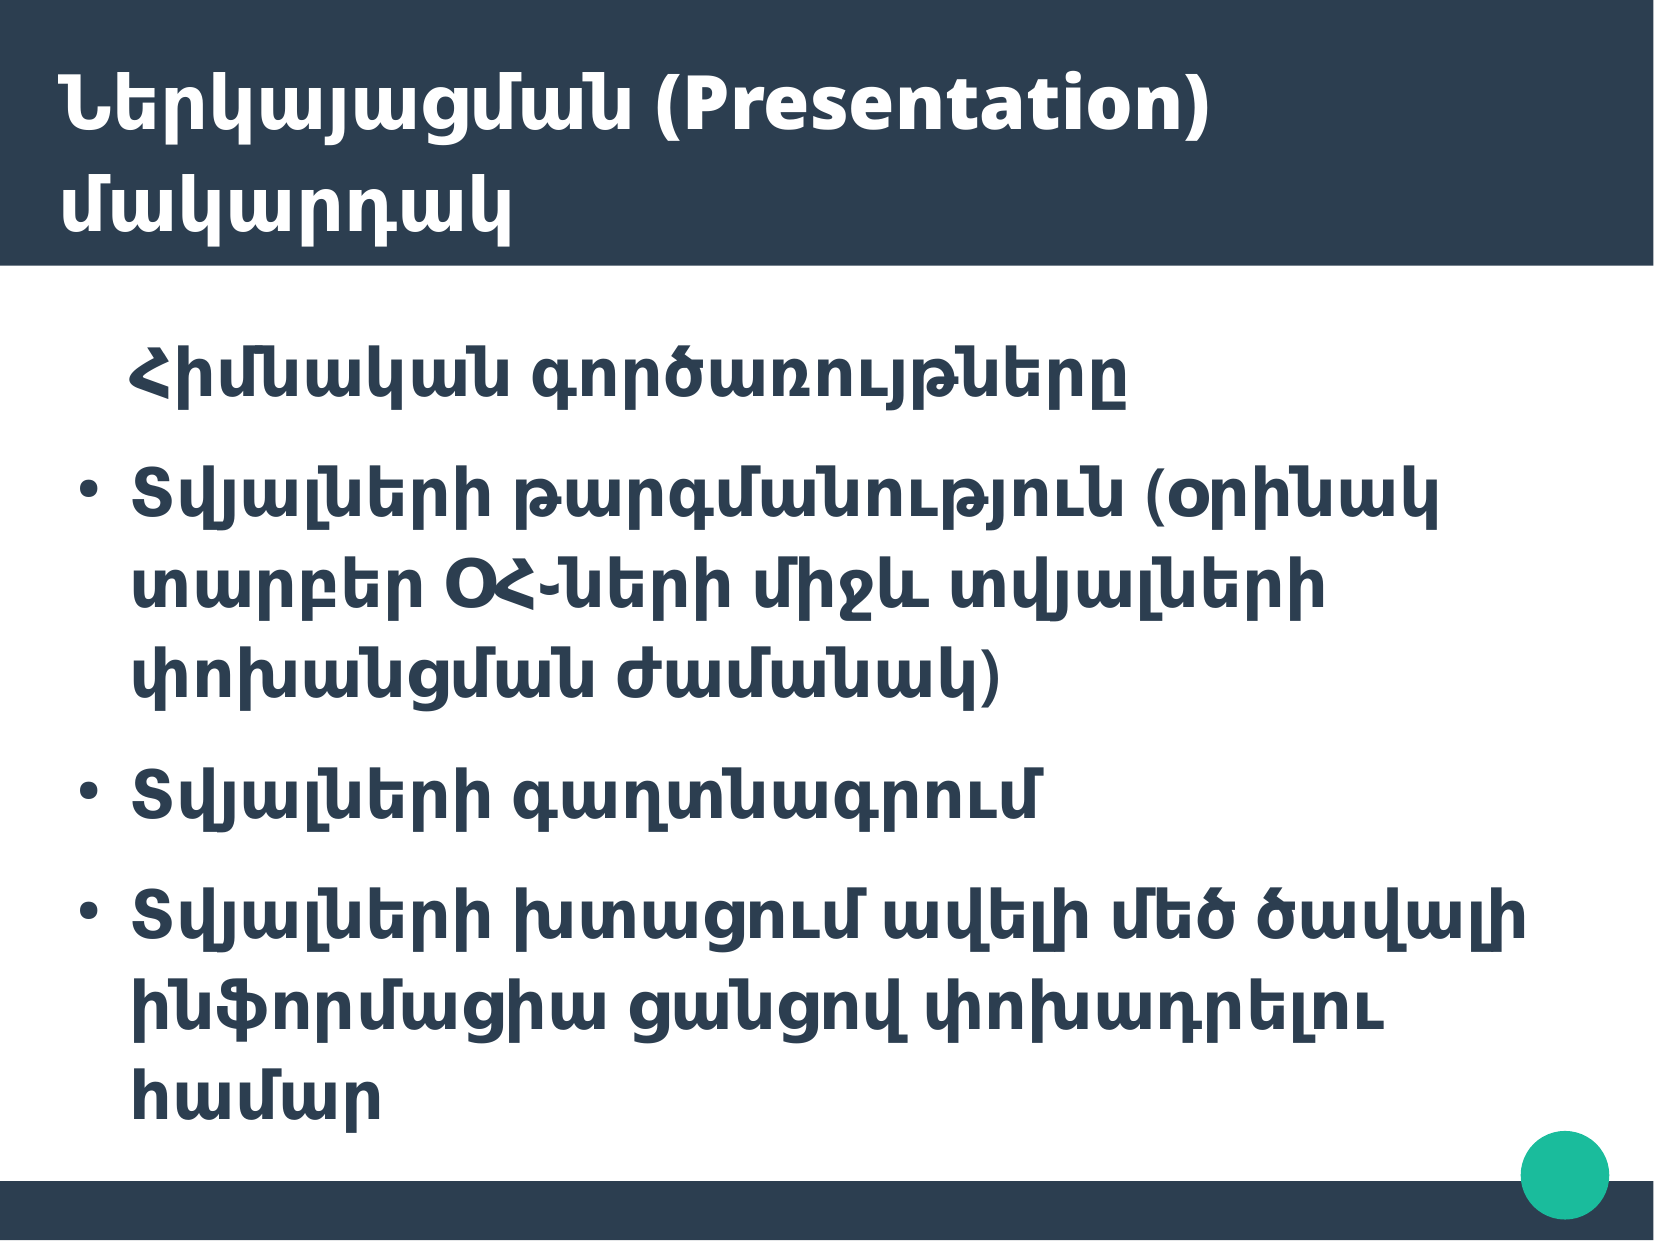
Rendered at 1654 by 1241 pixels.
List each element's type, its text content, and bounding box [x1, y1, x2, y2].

title Ներկայացման (Presentation) մակարդակ [59, 49, 1595, 207]
list Հիմնական գործառույթները Տվյալների թարգմանություն (օրինակ տարբեր ՕՀ֊ների միջև տվյալների փոխանցման ժամանակ) Տվյալների գաղտնագրում Տվյալների խտացում ավելի մեծ ծավալի ինֆորմացիա ցանցով փոխադրելու համար [59, 324, 1595, 1152]
